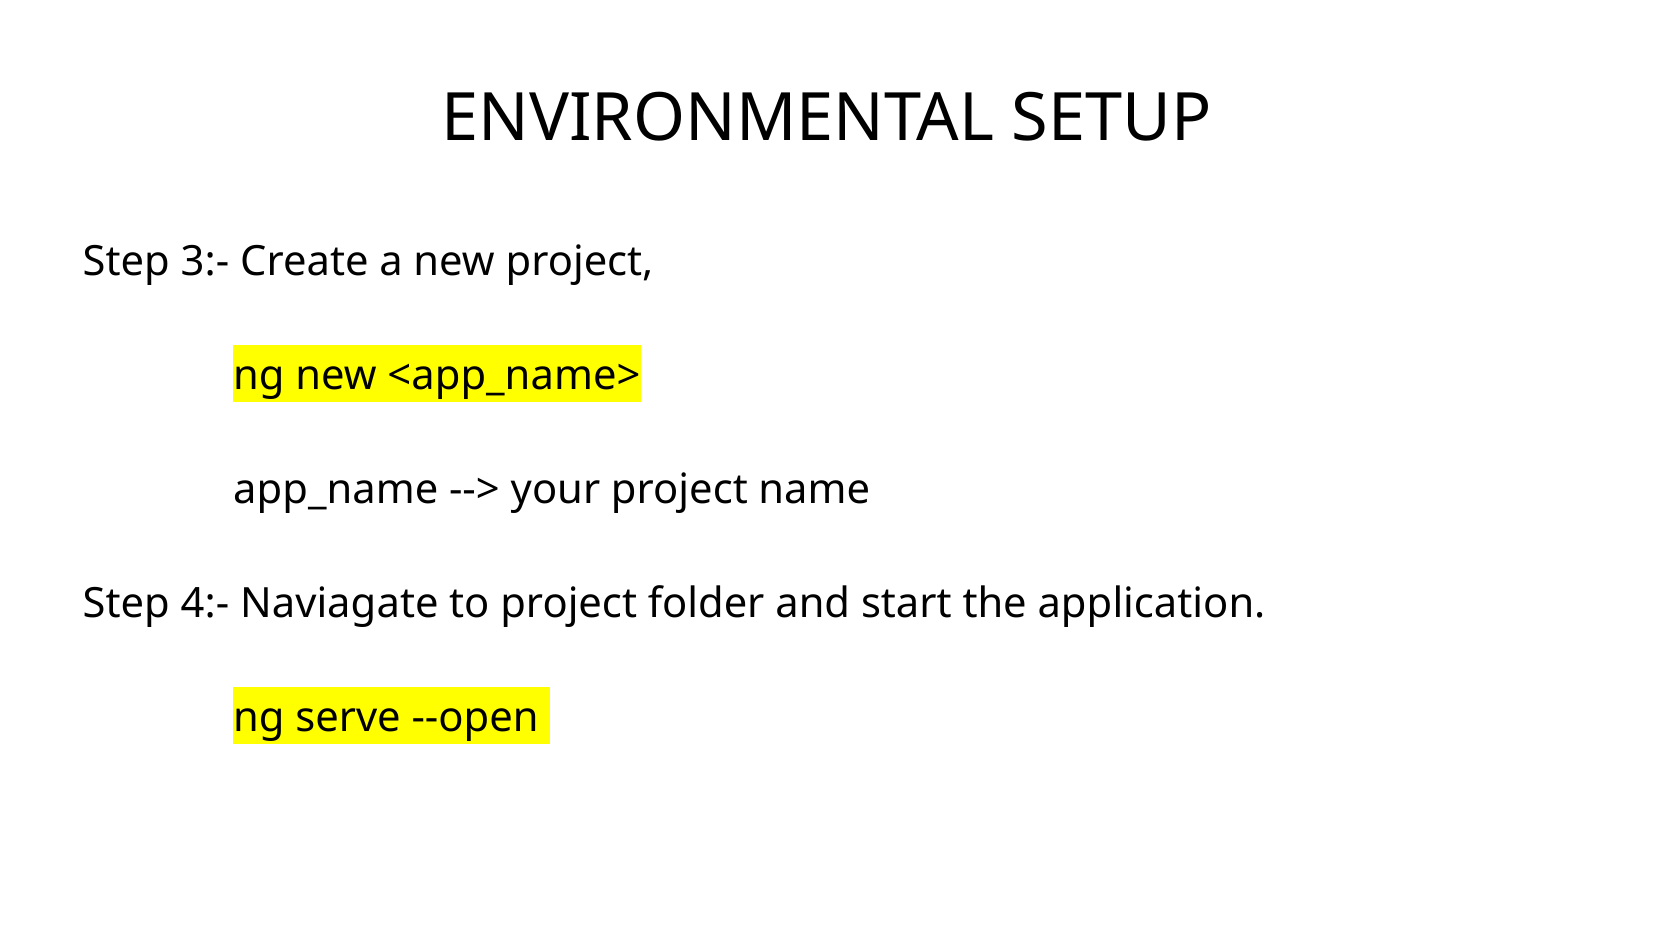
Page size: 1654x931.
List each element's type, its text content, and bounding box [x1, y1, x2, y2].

title ENVIRONMENTAL SETUP [82, 37, 1571, 193]
subtitle Step 3:- Create a new project, ng new <app_name> app_name --> your project name Step 4:- Naviagate to project folder and start the application. ng serve --open [82, 217, 1571, 758]
